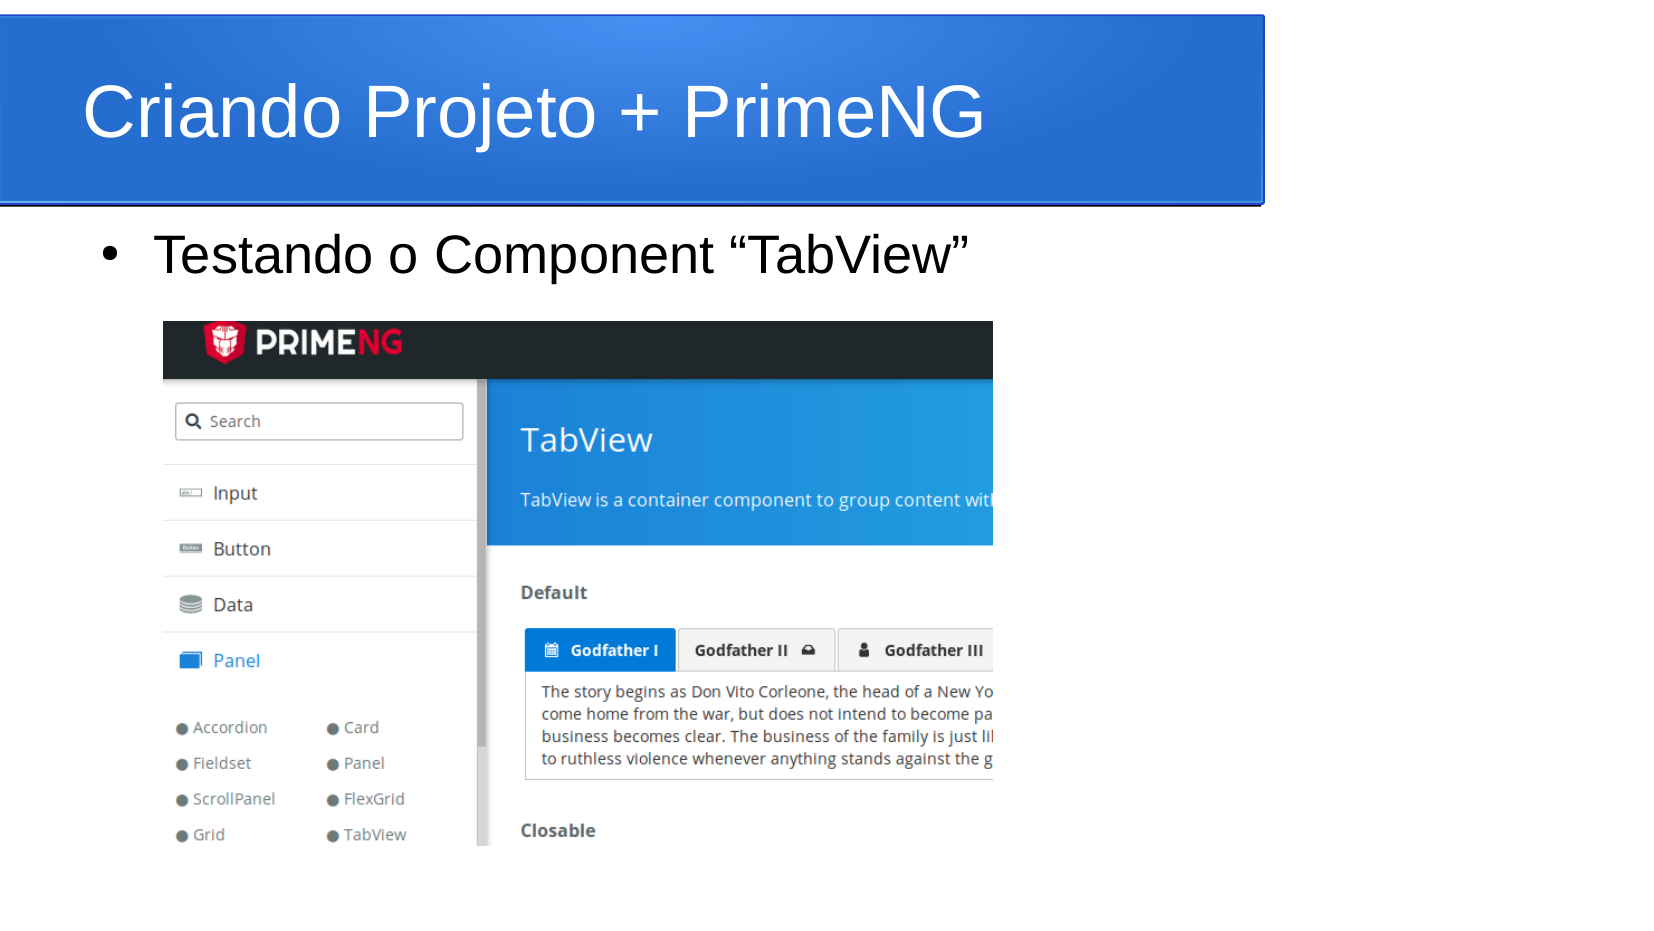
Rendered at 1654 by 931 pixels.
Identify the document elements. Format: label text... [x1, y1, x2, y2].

picture [163, 321, 993, 846]
list Testando o Component “TabView” [82, 224, 1571, 764]
title Criando Projeto + PrimeNG [82, 35, 1235, 189]
